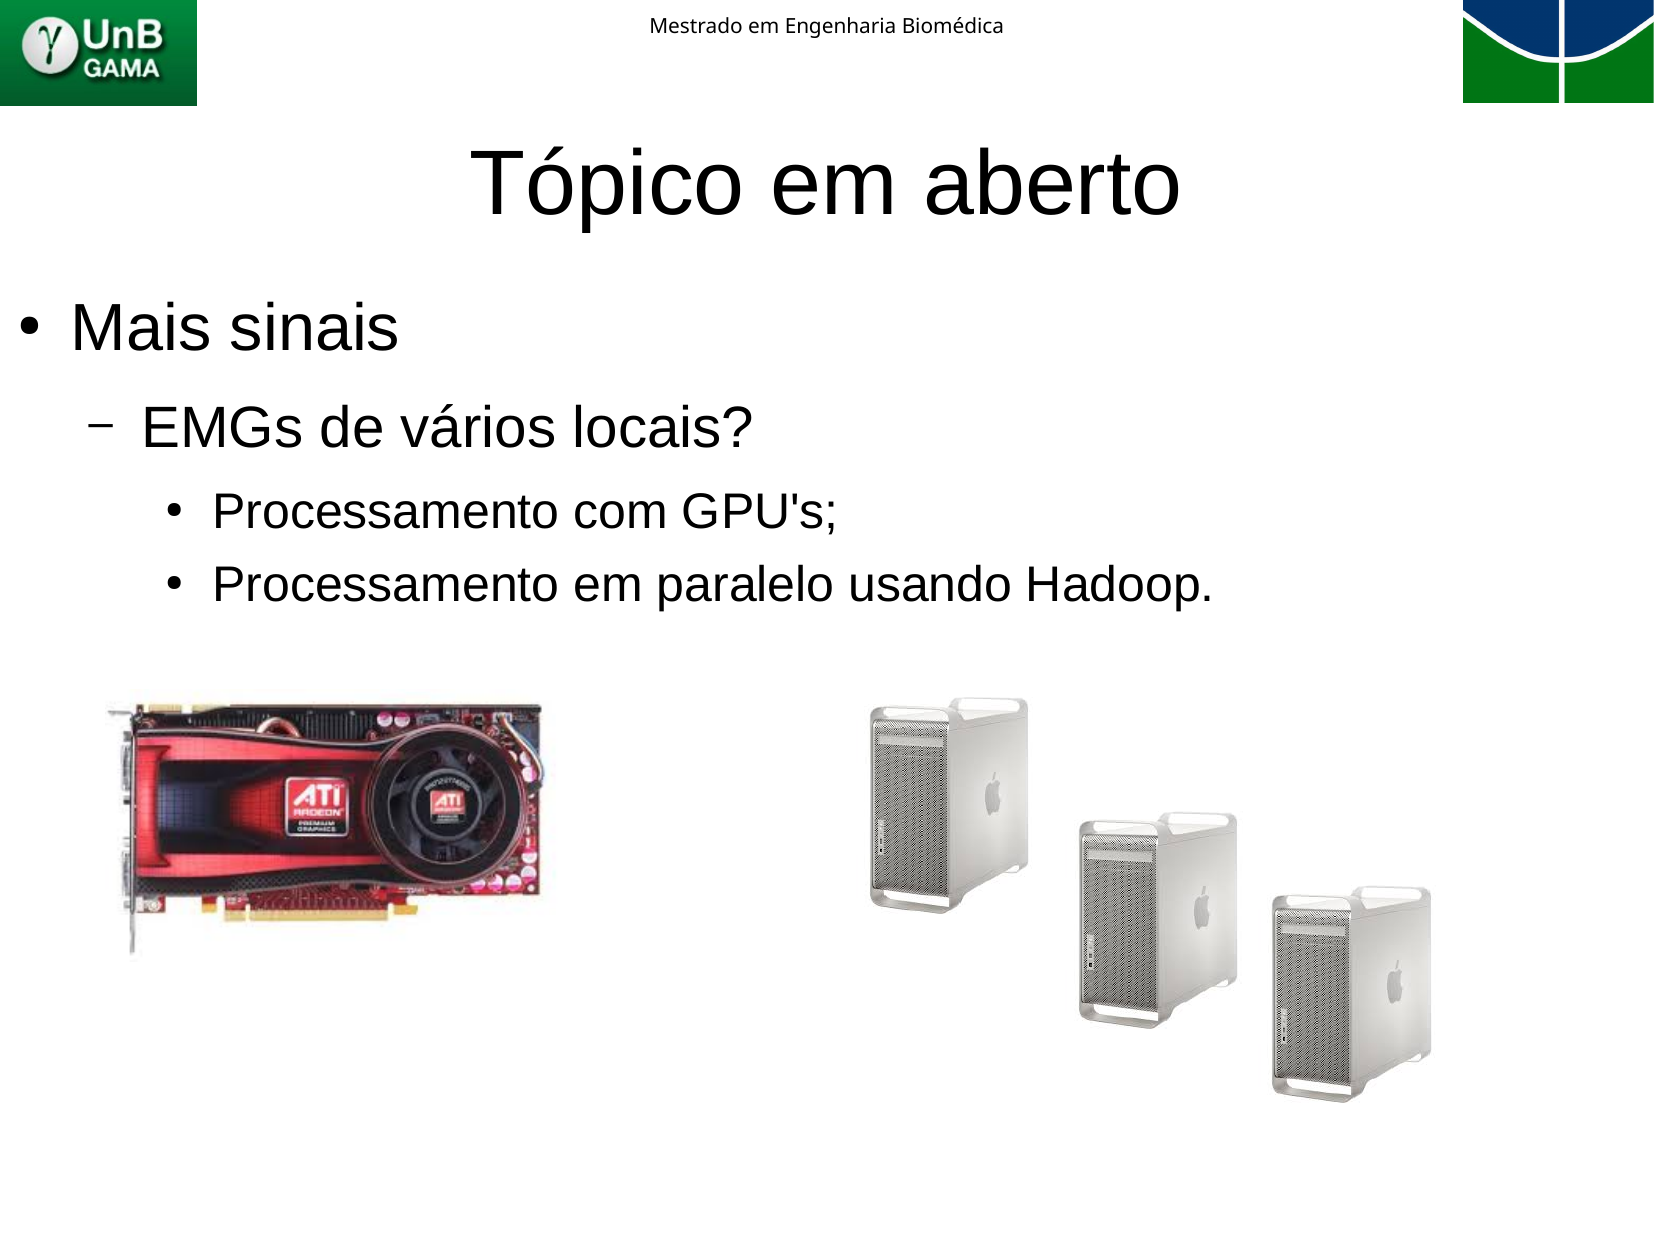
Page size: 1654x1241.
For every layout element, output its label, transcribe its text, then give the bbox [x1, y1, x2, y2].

picture [0, 0, 197, 94]
list Mais sinais EMGs de vários locais? Processamento com GPU's; Processamento em paralelo usando Hadoop. [0, 290, 1654, 1241]
picture [735, 637, 1580, 1201]
picture [1463, 0, 1654, 94]
title Tópico em aberto [0, 94, 1654, 272]
picture [105, 689, 559, 962]
